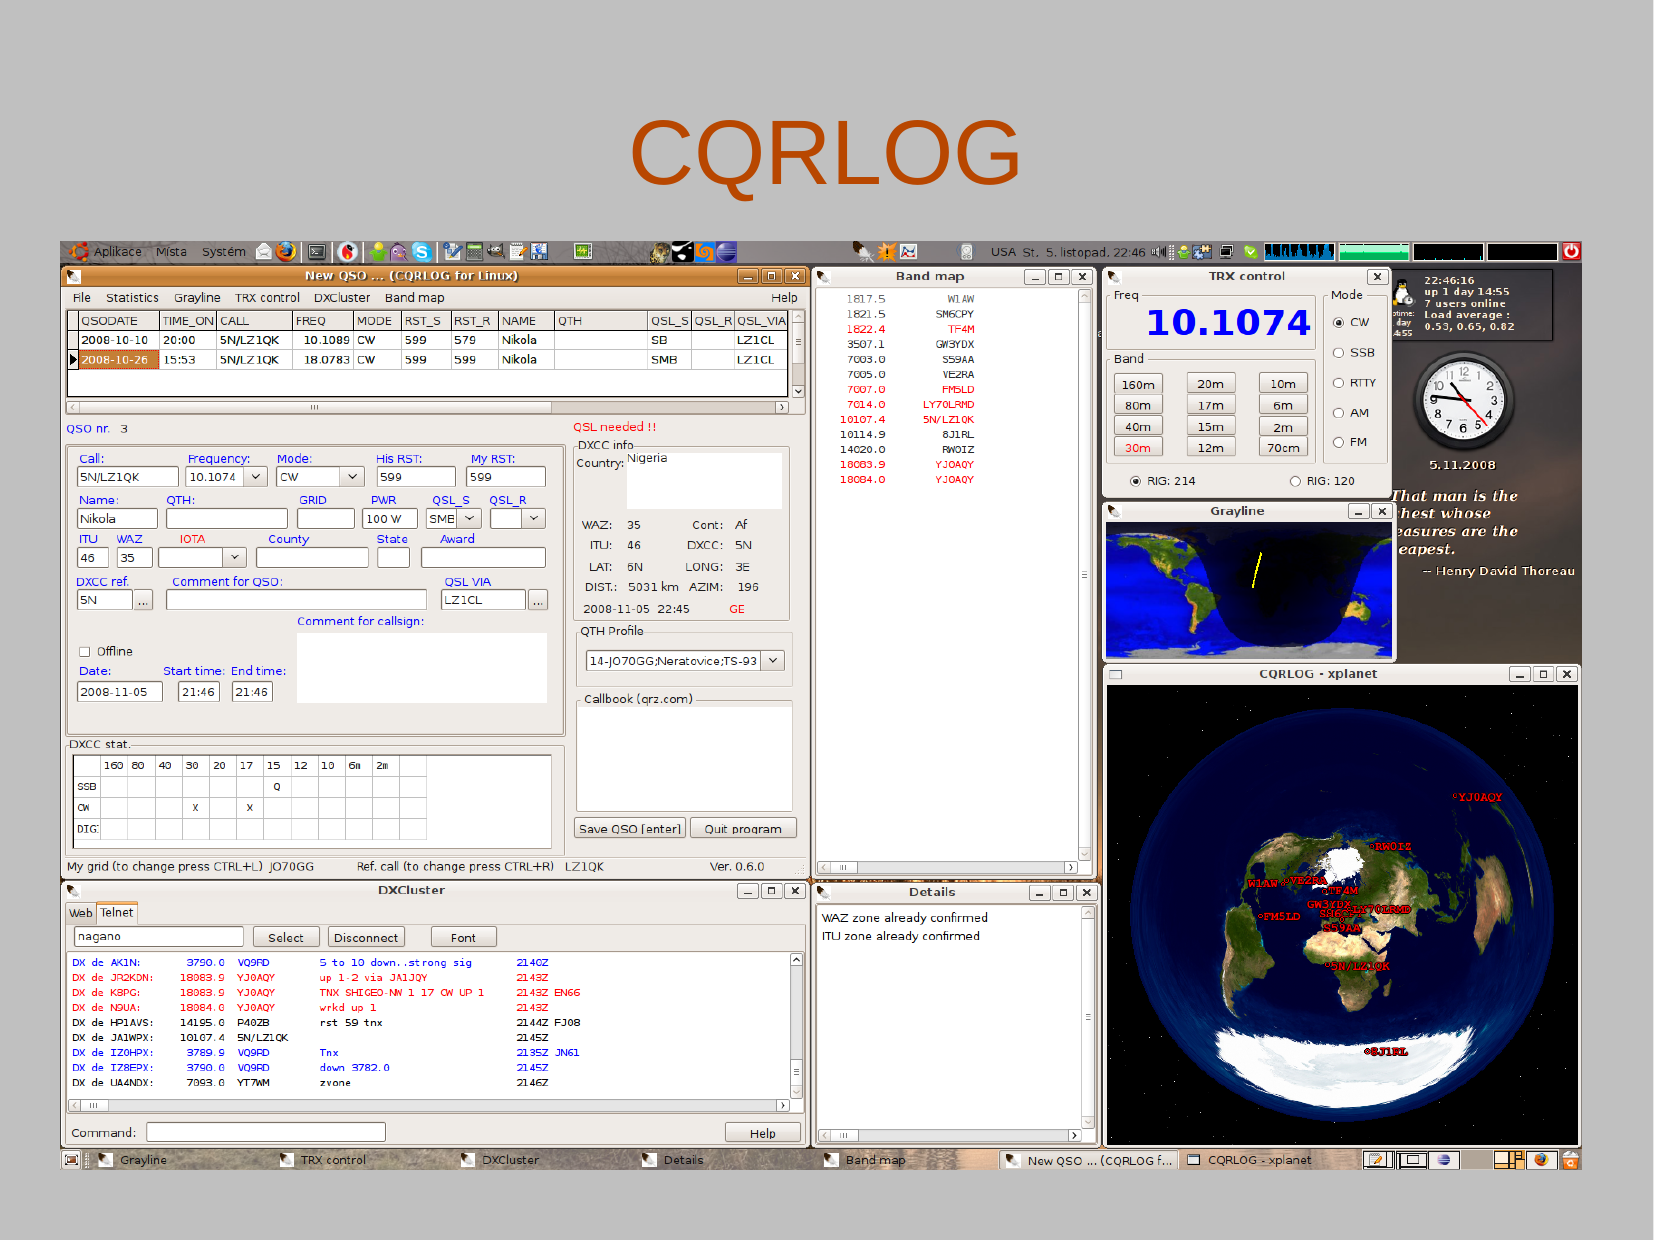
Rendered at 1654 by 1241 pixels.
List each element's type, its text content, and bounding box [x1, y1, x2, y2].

title CQRLOG [82, 49, 1571, 241]
picture [60, 241, 1582, 1171]
